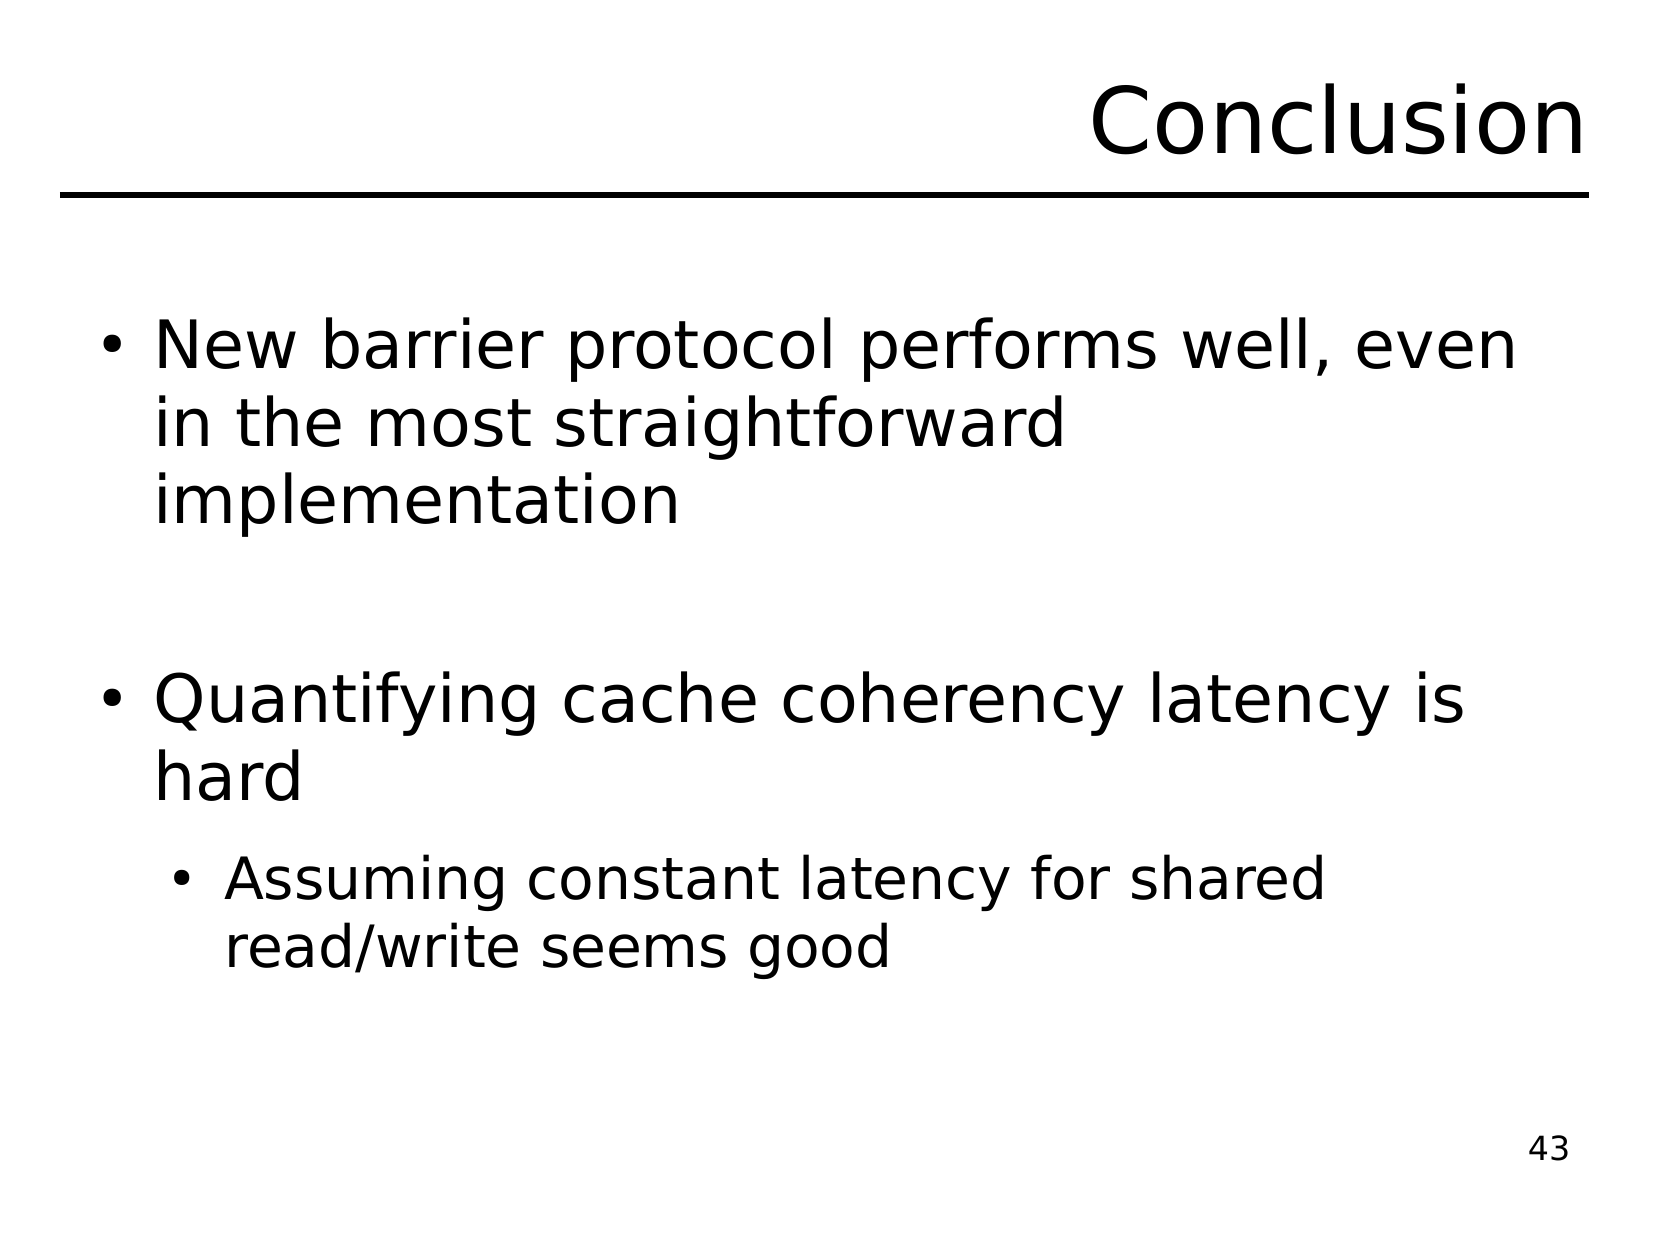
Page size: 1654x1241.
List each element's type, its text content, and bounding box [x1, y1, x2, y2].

list New barrier protocol performs well, even in the most straightforward implementation Quantifying cache coherency latency is hard Assuming constant latency for shared read/write seems good [82, 306, 1571, 1111]
title Conclusion [101, 17, 1590, 226]
